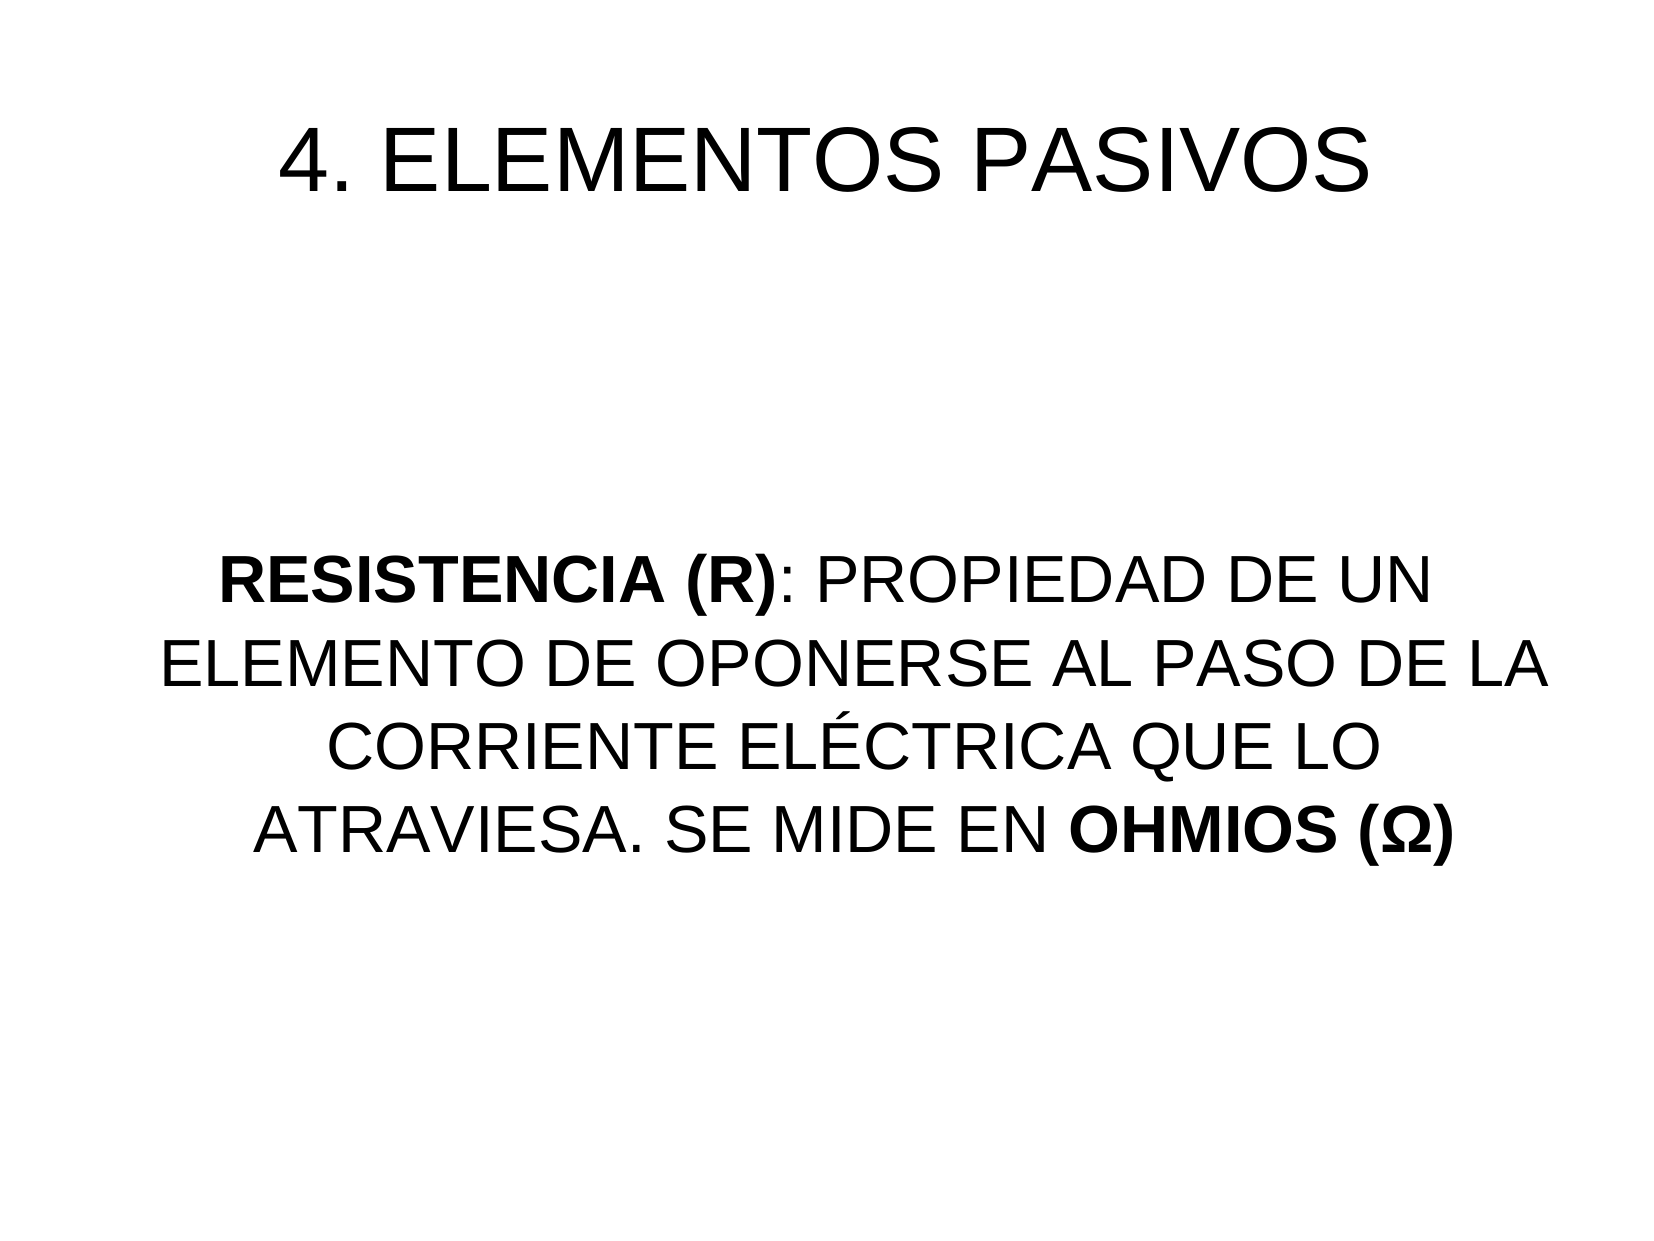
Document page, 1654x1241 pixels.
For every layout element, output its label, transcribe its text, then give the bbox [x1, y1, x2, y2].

title 4. ELEMENTOS PASIVOS [82, 38, 1571, 268]
subtitle RESISTENCIA (R): PROPIEDAD DE UN ELEMENTO DE OPONERSE AL PASO DE LA CORRIENTE ELÉCTRICA QUE LO ATRAVIESA. SE MIDE EN OHMIOS (Ω) [82, 290, 1571, 1109]
